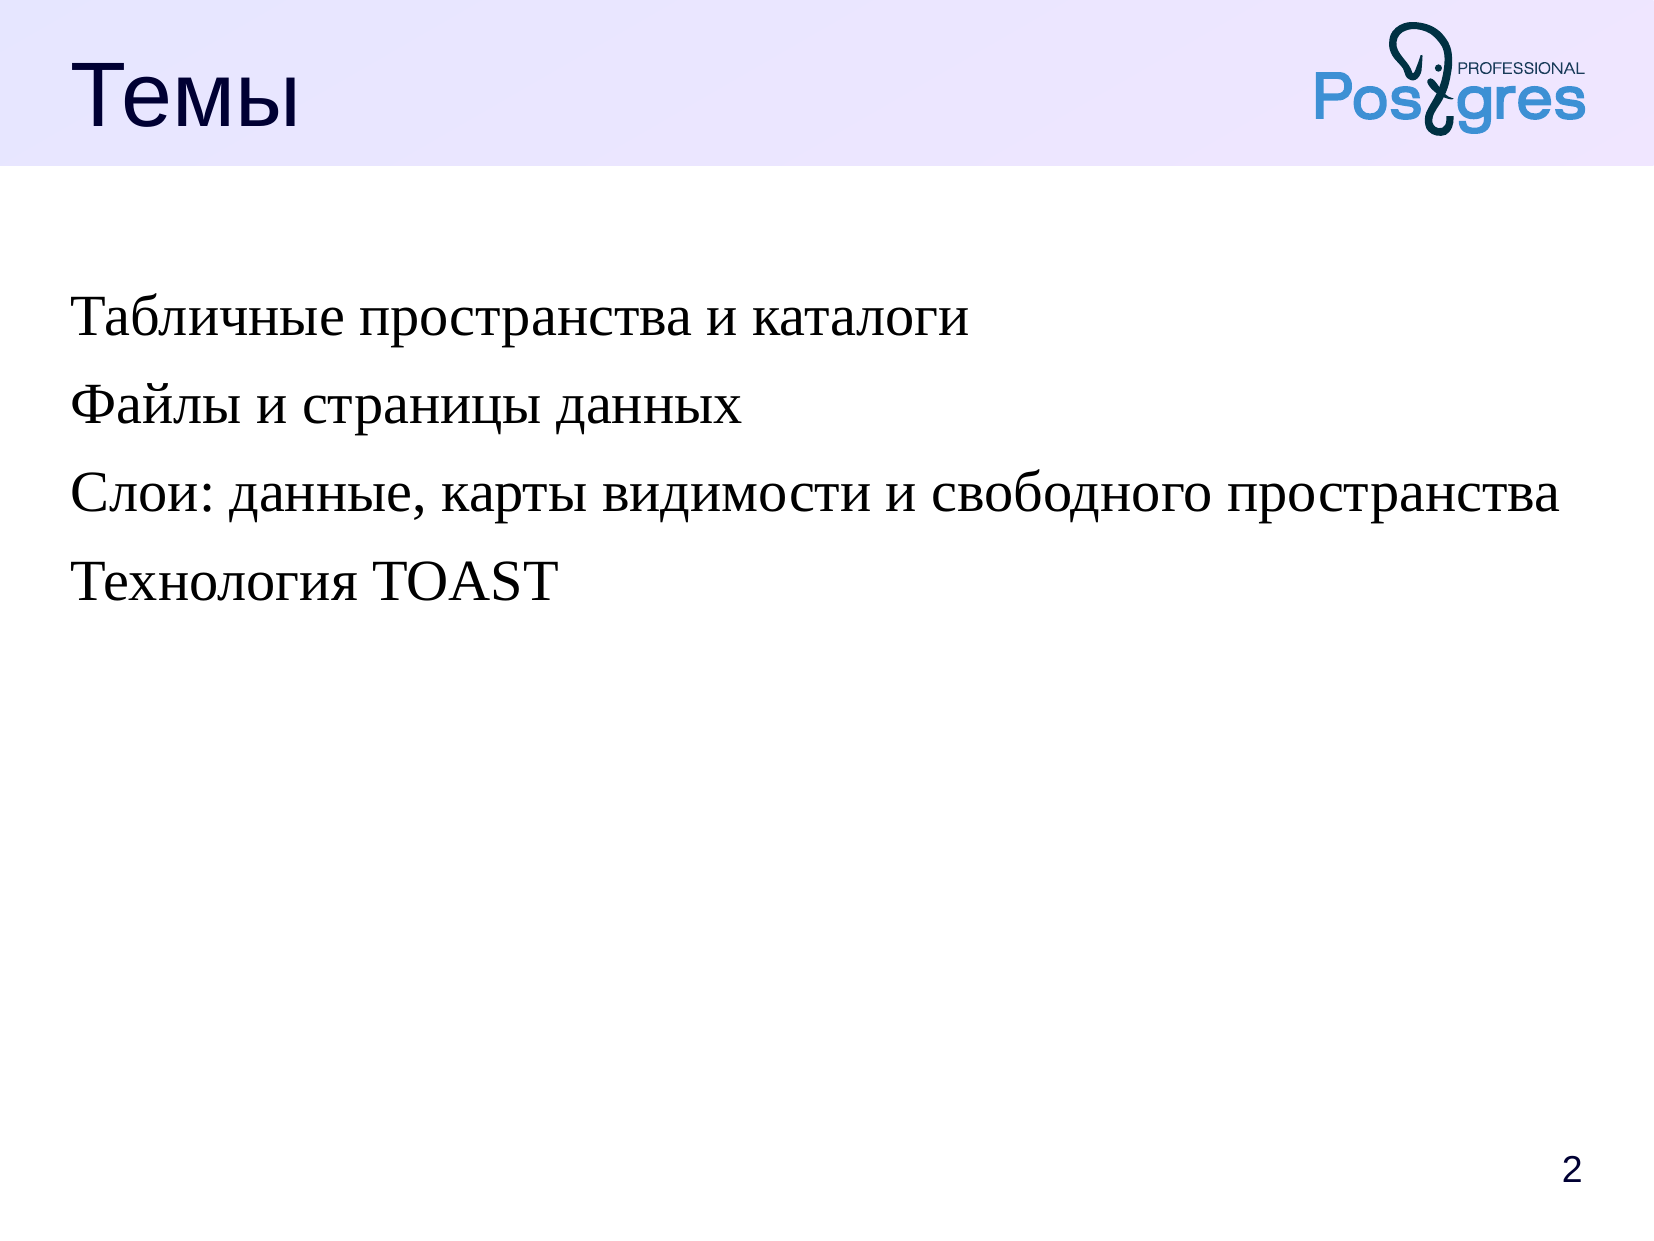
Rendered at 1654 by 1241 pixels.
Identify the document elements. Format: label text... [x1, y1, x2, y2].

list Табличные пространства и каталоги Файлы и страницы данных Слои: данные, карты видимости и свободного пространства Технология TOAST [70, 283, 1583, 1141]
title Темы [70, 43, 1241, 147]
